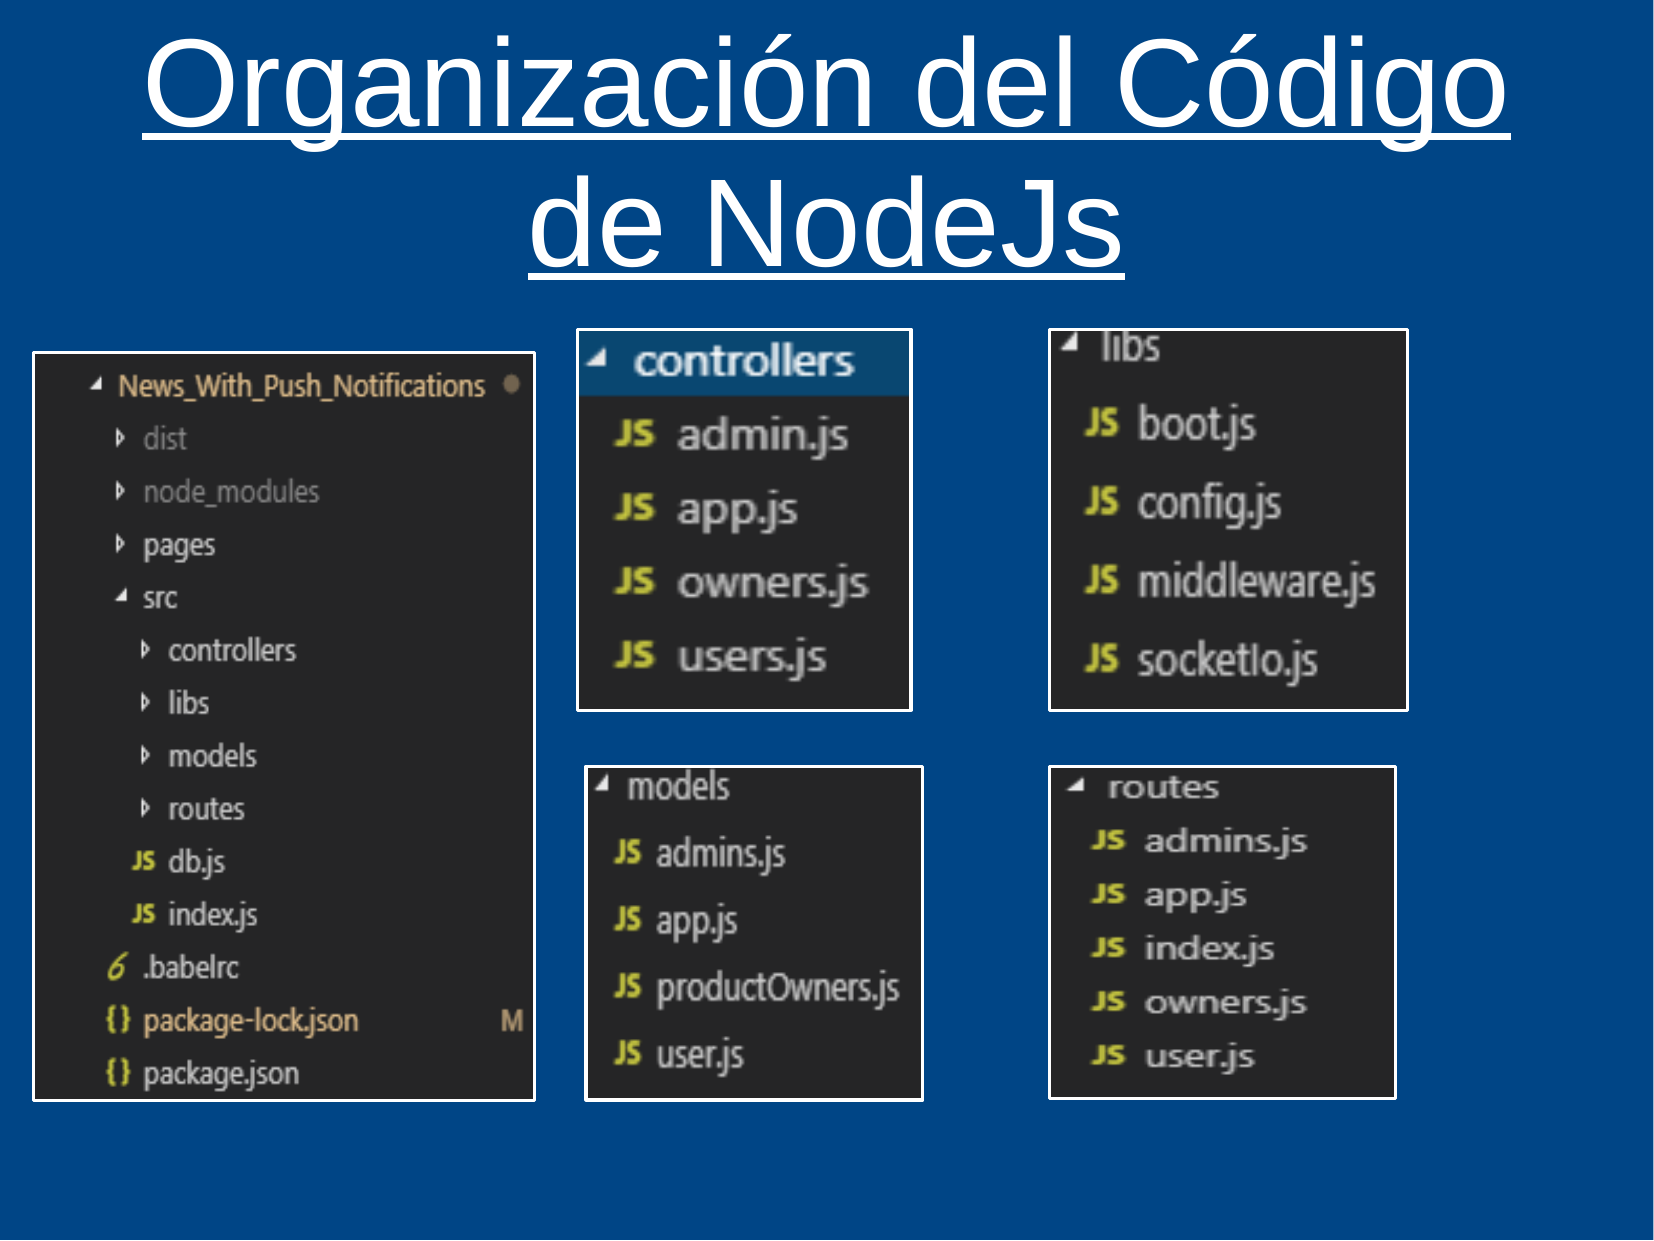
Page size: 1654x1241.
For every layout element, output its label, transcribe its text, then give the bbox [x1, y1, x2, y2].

picture [35, 354, 534, 1099]
picture [1051, 330, 1406, 709]
picture [587, 767, 922, 1099]
picture [578, 330, 910, 709]
picture [1051, 767, 1394, 1097]
title Organización del Código de NodeJs [82, 13, 1571, 293]
